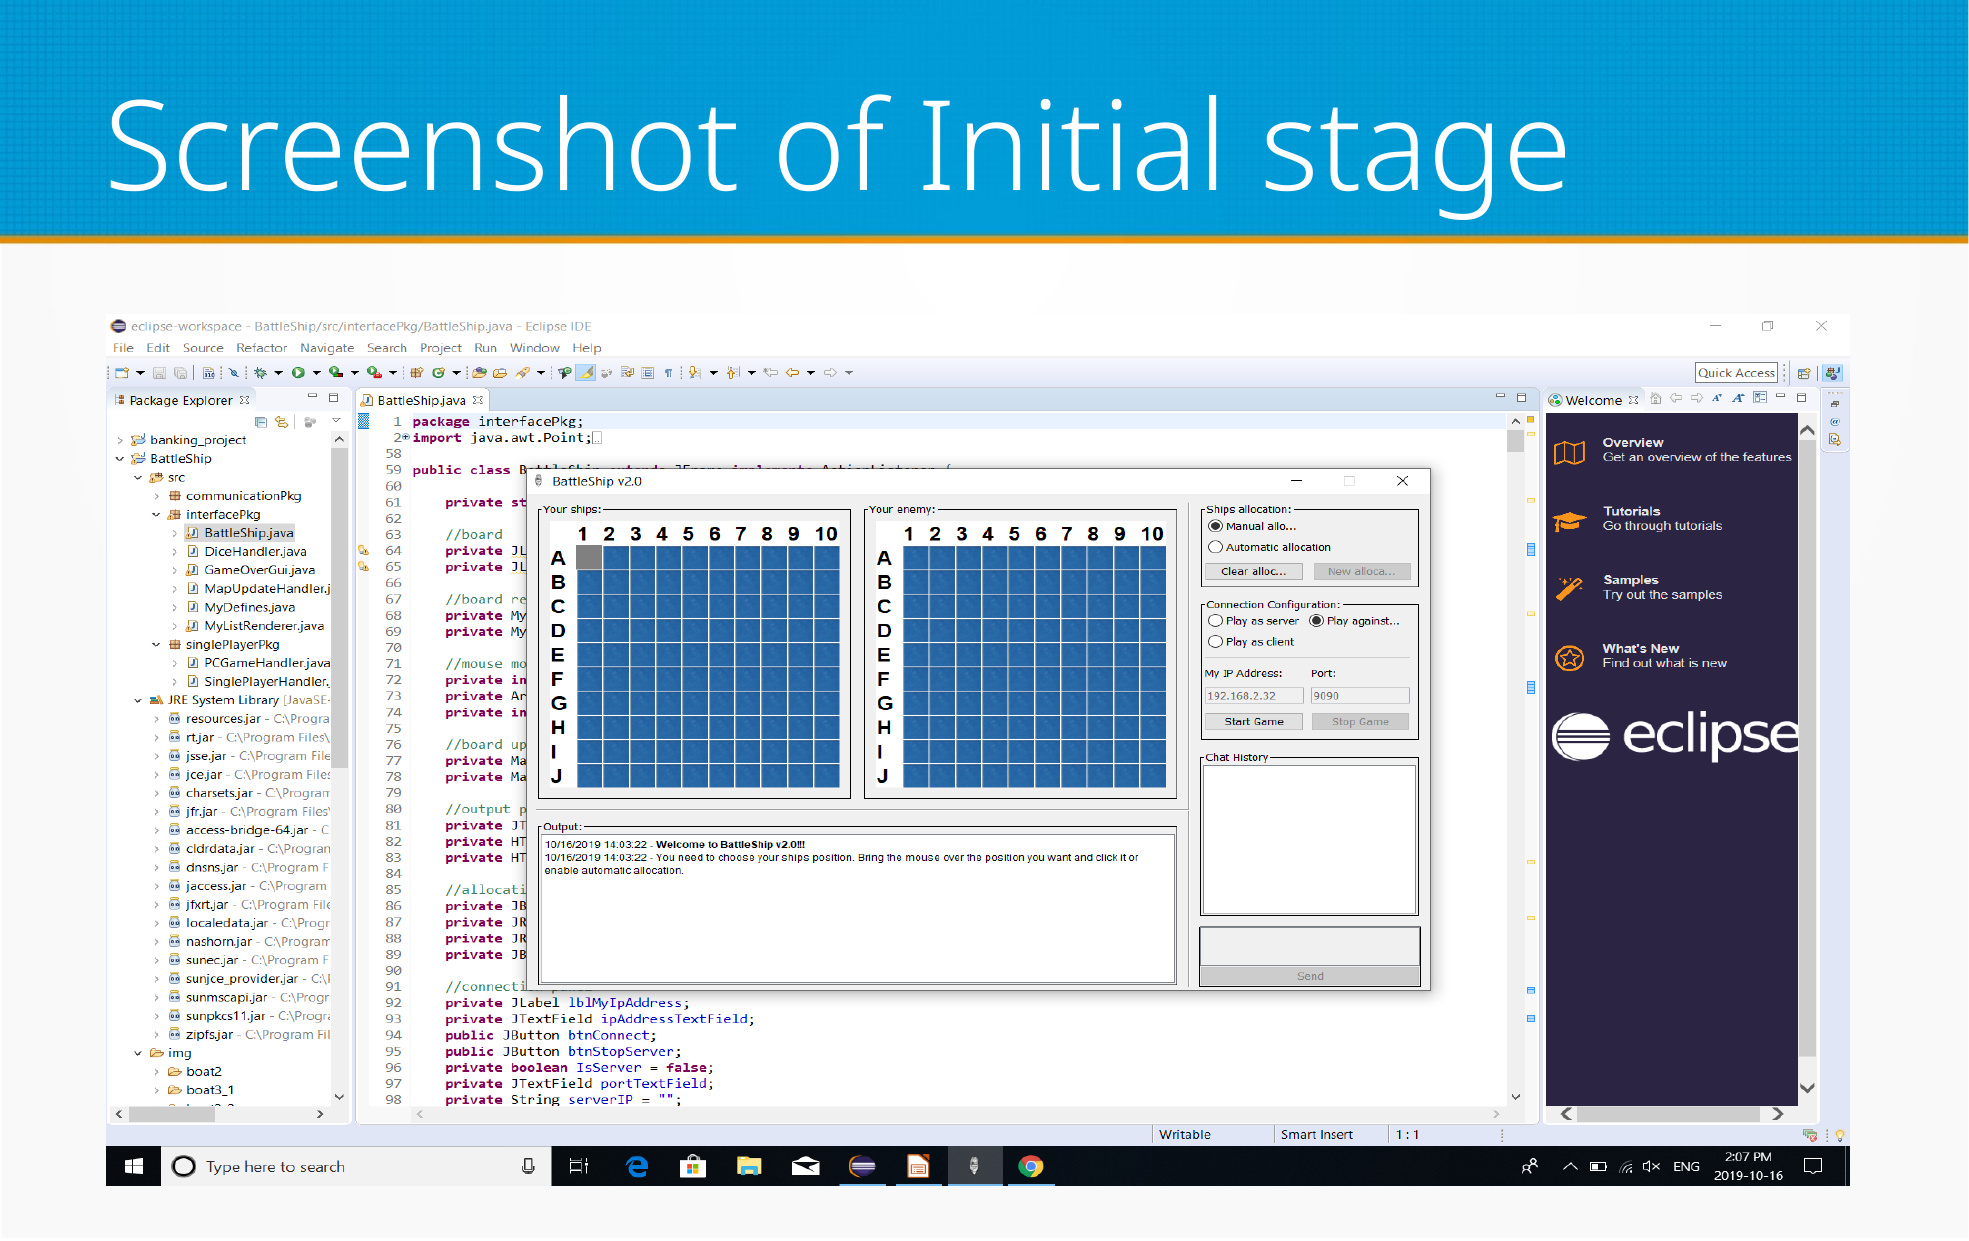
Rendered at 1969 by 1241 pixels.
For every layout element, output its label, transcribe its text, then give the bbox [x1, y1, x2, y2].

title Screenshot of Initial stage [104, 19, 1876, 227]
picture [0, 233, 1969, 1241]
